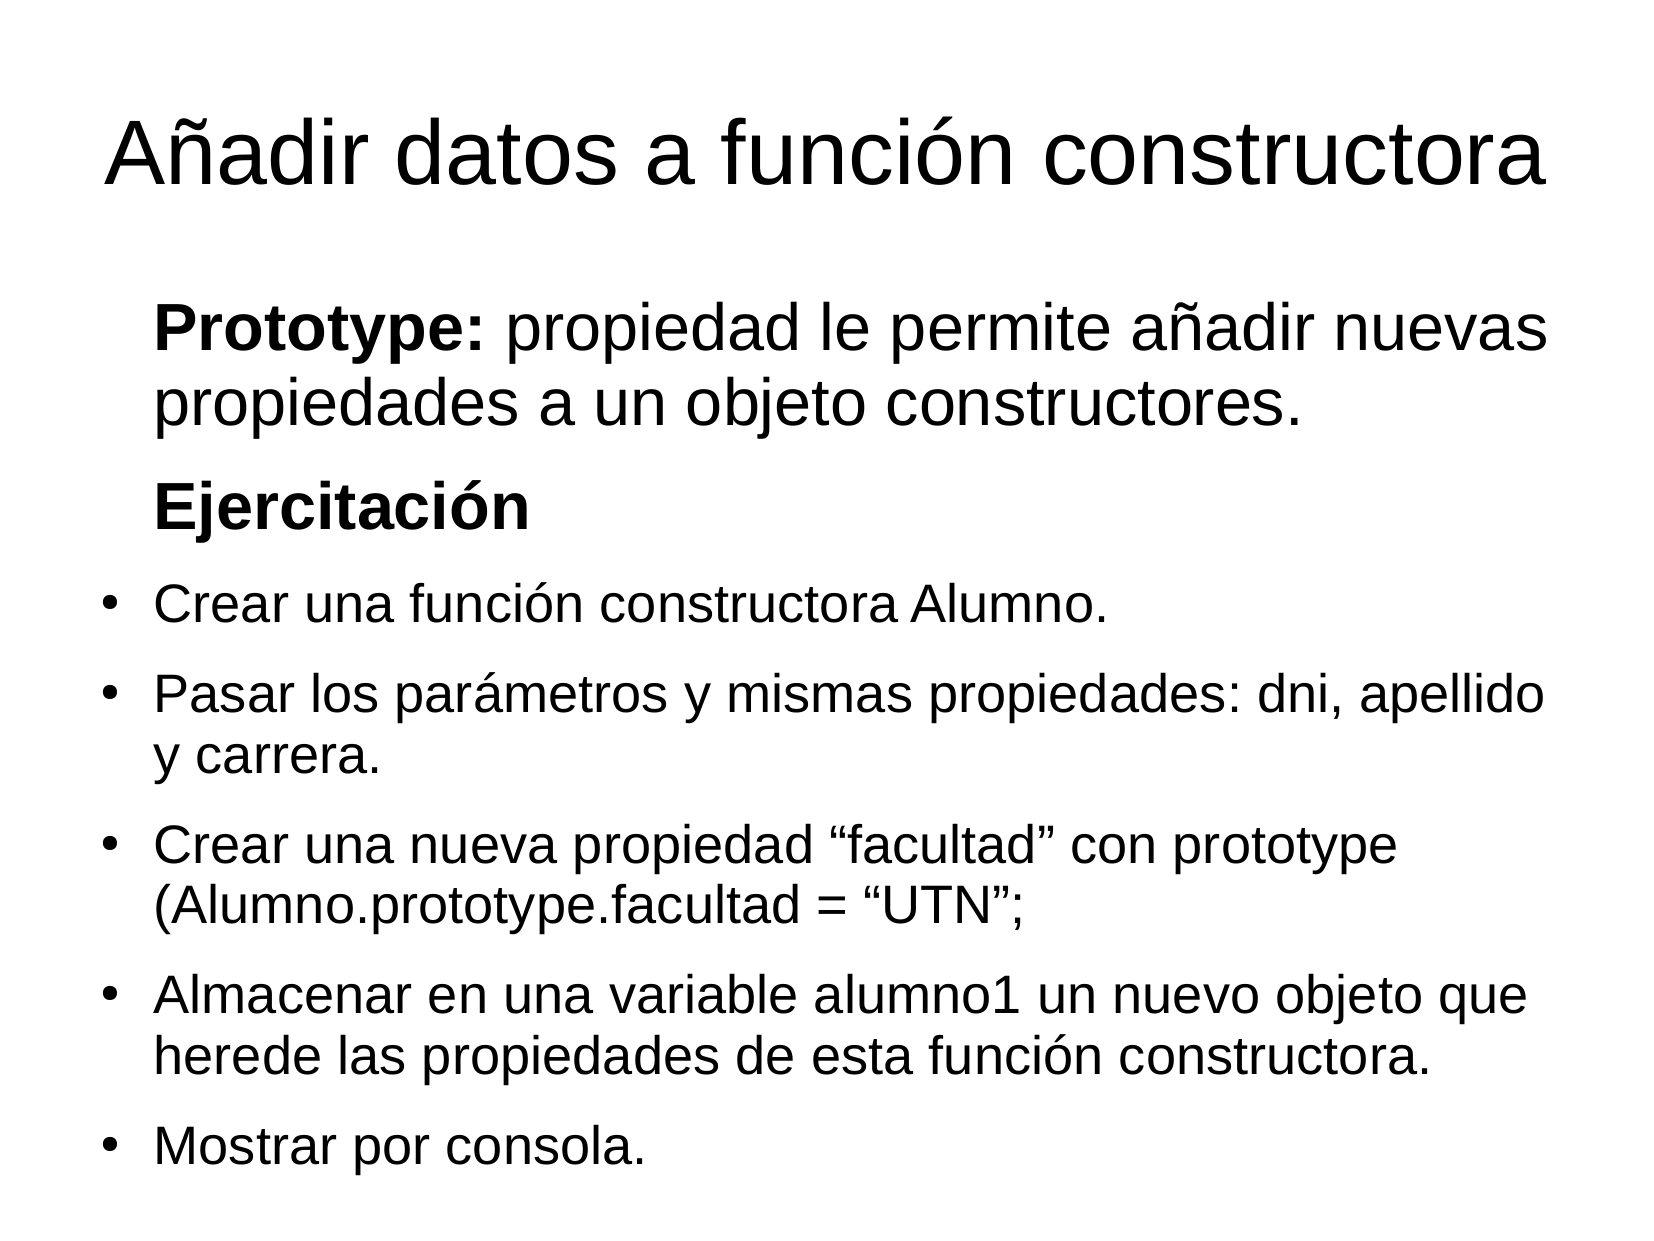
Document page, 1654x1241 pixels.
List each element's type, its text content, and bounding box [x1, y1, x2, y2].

list Prototype: propiedad le permite añadir nuevas propiedades a un objeto constructores. Ejercitación Crear una función constructora Alumno. Pasar los parámetros y mismas propiedades: dni, apellido y carrera. Crear una nueva propiedad “facultad” con prototype (Alumno.prototype.facultad = “UTN”; Almacenar en una variable alumno1 un nuevo objeto que herede las propiedades de esta función constructora. Mostrar por consola. [82, 290, 1571, 1241]
title Añadir datos a función constructora [82, 49, 1571, 257]
